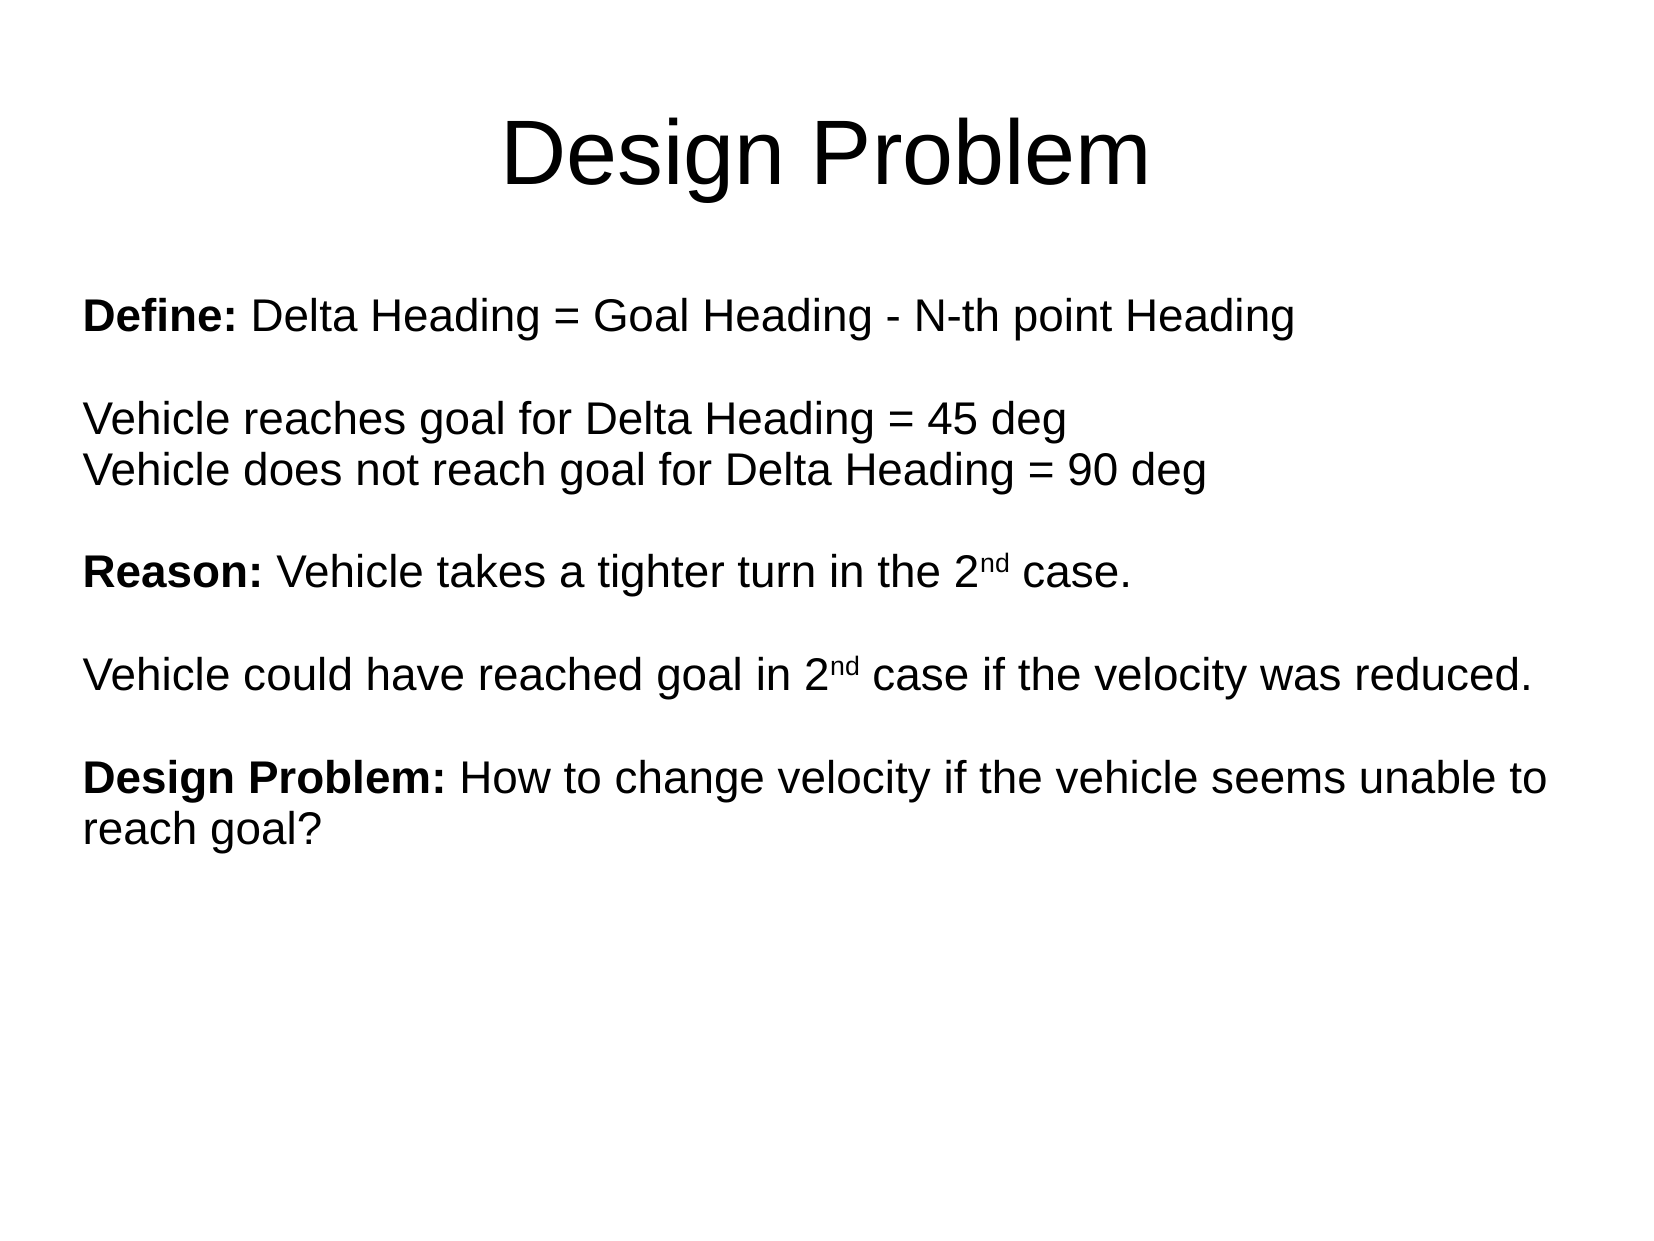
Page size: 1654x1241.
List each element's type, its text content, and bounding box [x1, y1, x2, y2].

subtitle Define: Delta Heading = Goal Heading - N-th point Heading Vehicle reaches goal for Delta Heading = 45 deg Vehicle does not reach goal for Delta Heading = 90 deg Reason: Vehicle takes a tighter turn in the 2nd case. Vehicle could have reached goal in 2nd case if the velocity was reduced. Design Problem: How to change velocity if the vehicle seems unable to reach goal? [82, 290, 1571, 1010]
title Design Problem [82, 49, 1571, 257]
